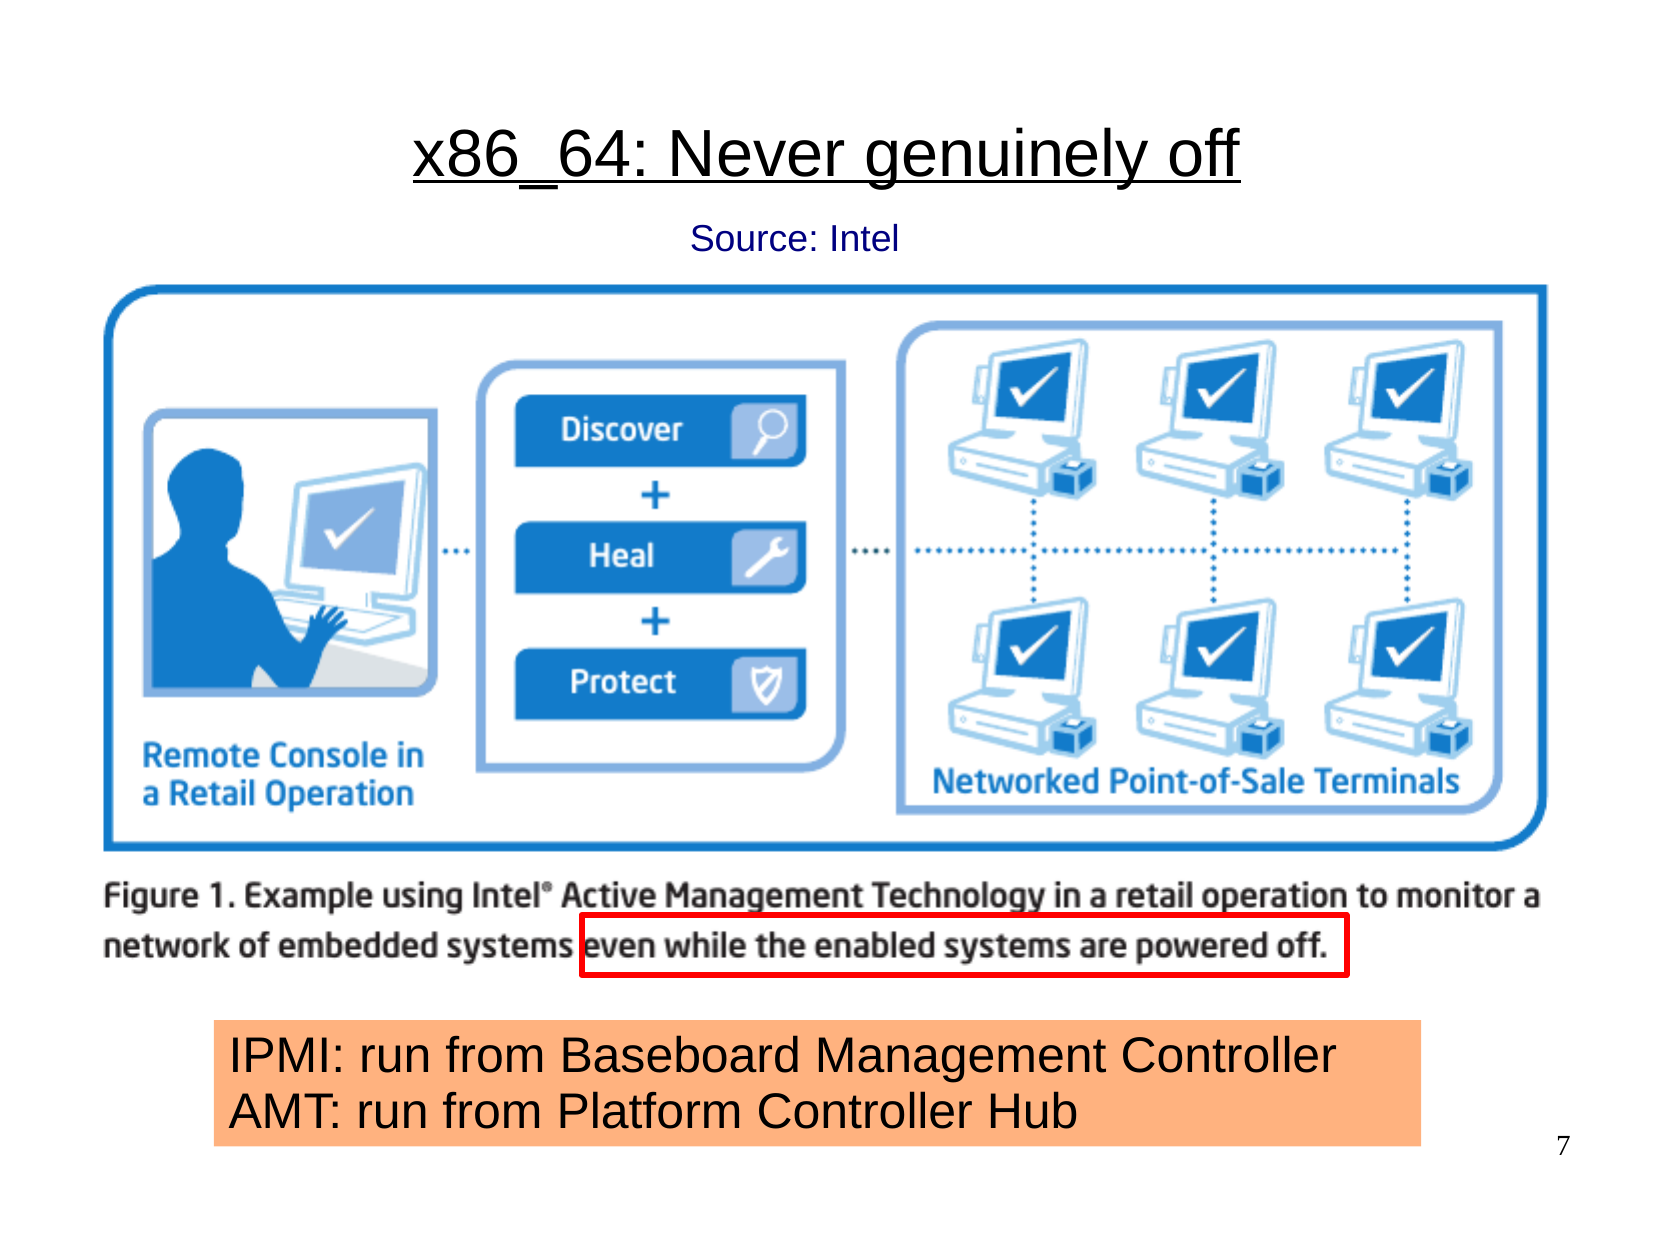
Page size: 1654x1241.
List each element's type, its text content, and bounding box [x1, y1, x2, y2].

text_box Source: Intel [675, 210, 916, 267]
text_box IPMI: run from Baseboard Management Controller AMT: run from Platform Controller Hub [213, 1020, 1422, 1147]
picture [58, 239, 1571, 991]
title x86_64: Never genuinely off [82, 49, 1571, 239]
